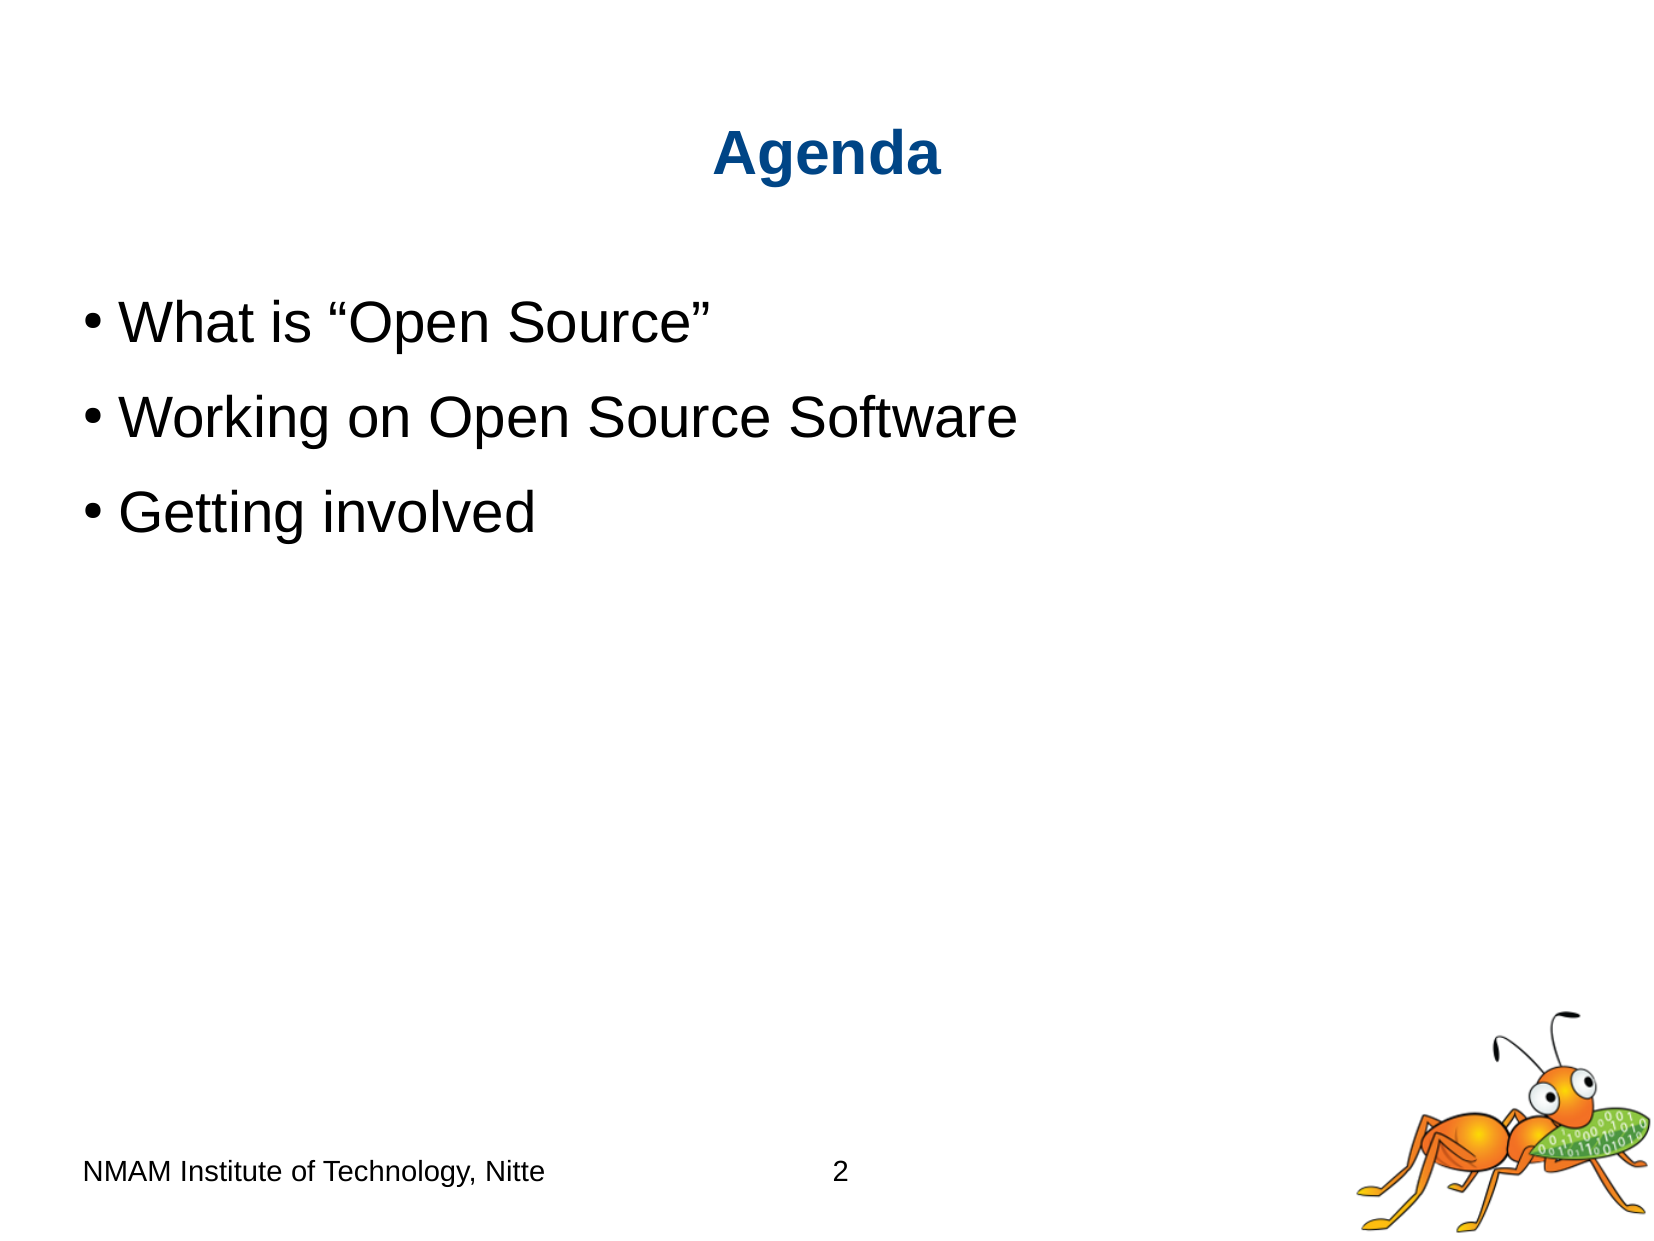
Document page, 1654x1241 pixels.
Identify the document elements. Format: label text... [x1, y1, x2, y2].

picture [1353, 1009, 1654, 1235]
title Agenda [82, 49, 1571, 257]
list What is “Open Source” Working on Open Source Software Getting involved [82, 290, 1571, 1010]
